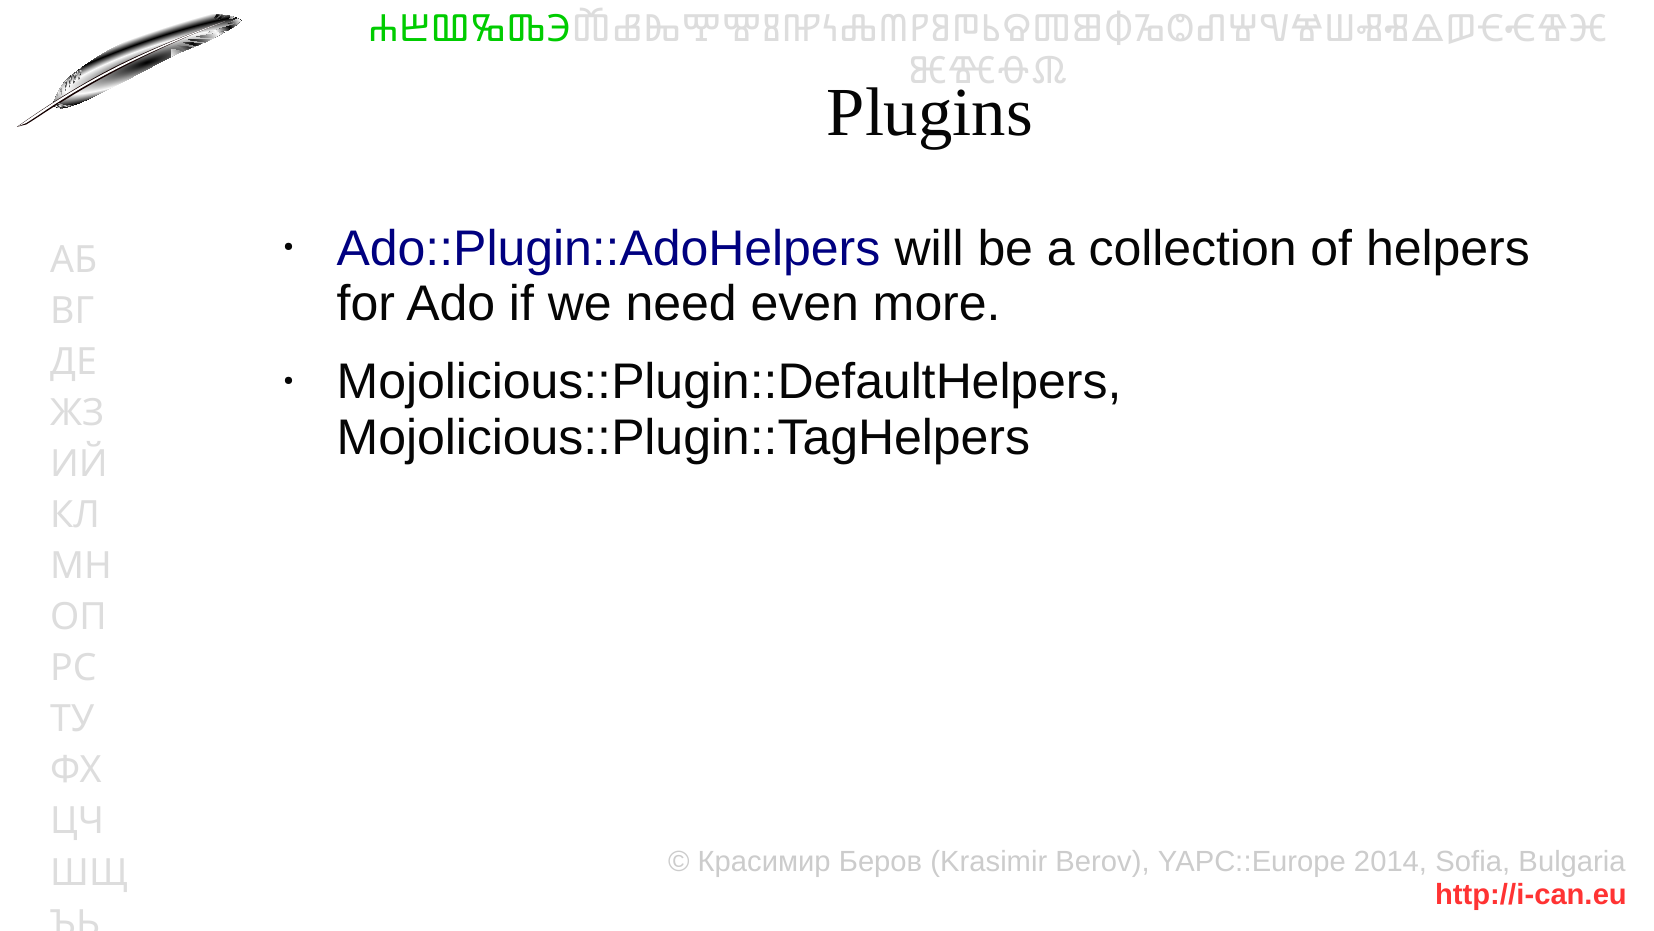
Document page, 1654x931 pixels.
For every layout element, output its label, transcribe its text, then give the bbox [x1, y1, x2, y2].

list Ado::Plugin::AdoHelpers will be a collection of helpers for Ado if we need even more. Mojolicious::Plugin::DefaultHelpers, Mojolicious::Plugin::TagHelpers [265, 219, 1595, 760]
title Plugins [265, 35, 1595, 189]
